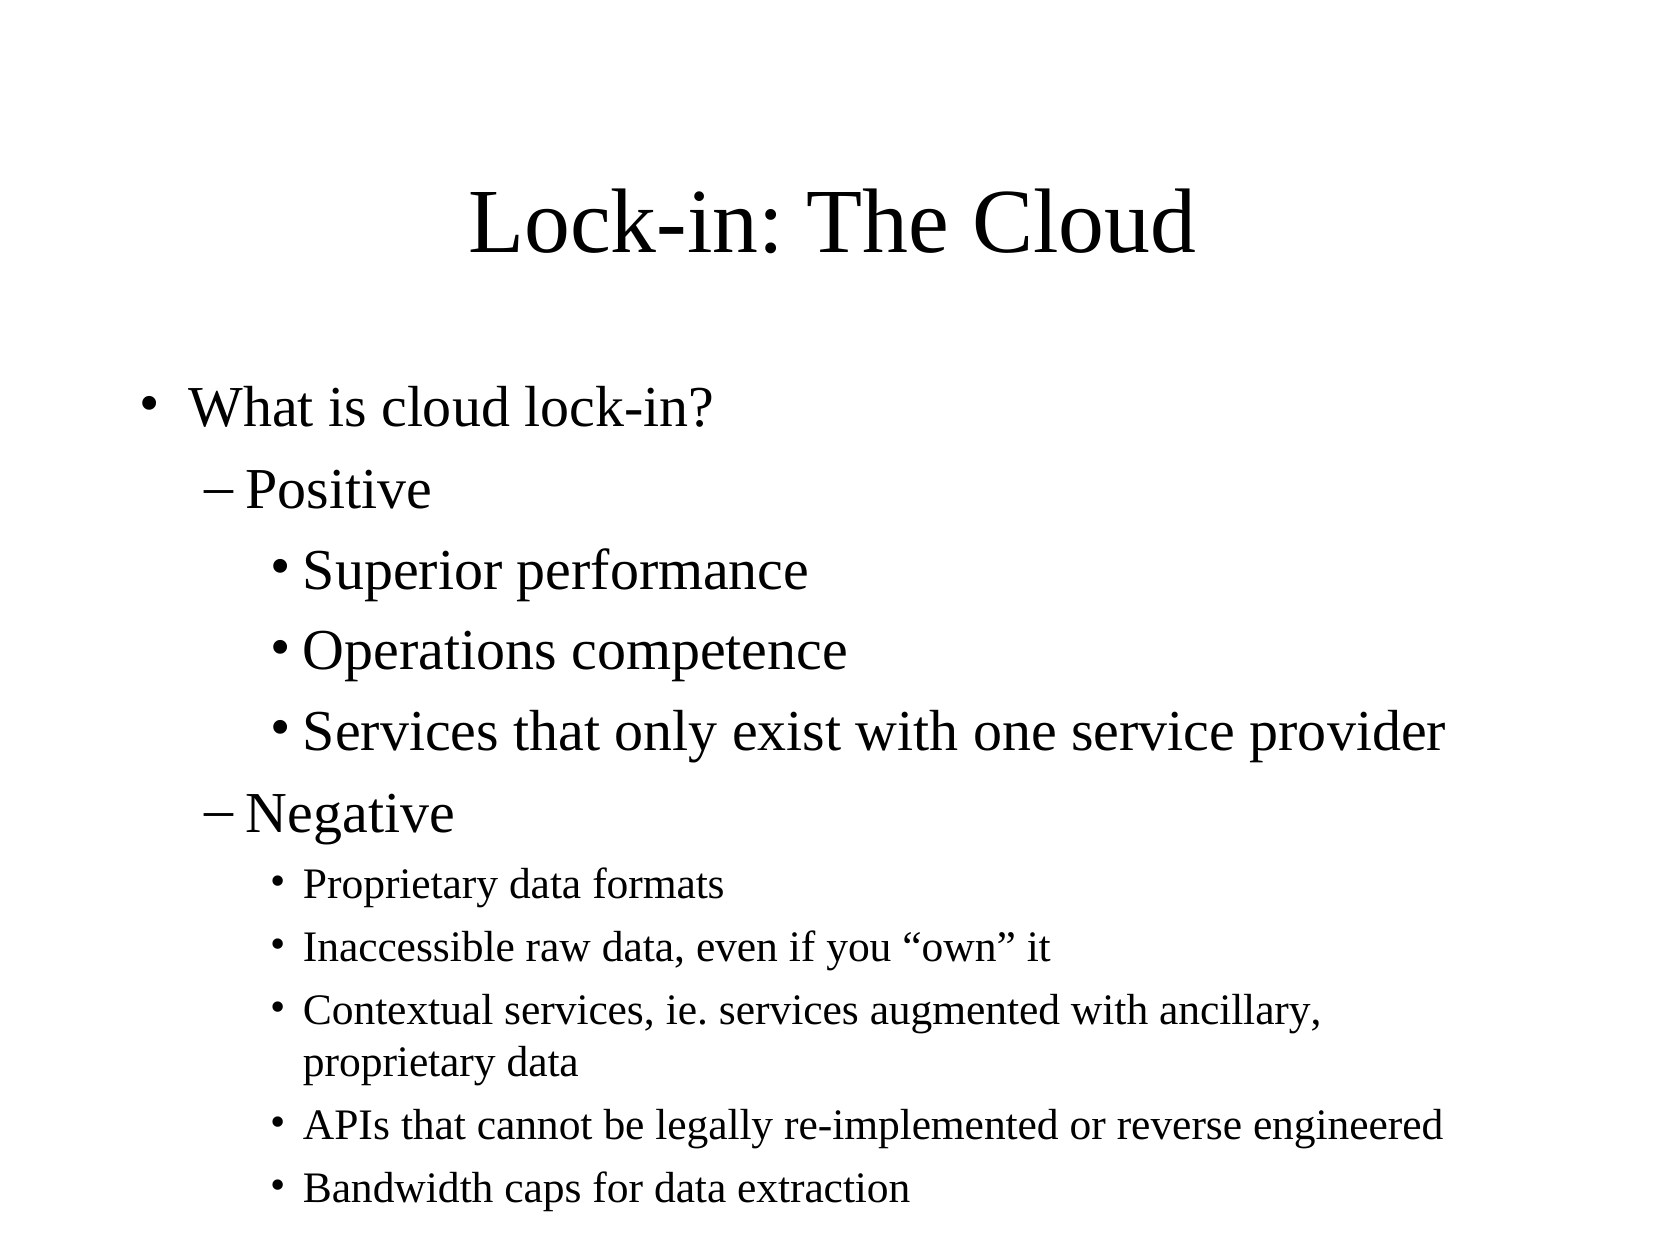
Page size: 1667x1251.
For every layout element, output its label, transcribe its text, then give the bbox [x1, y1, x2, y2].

title Lock-in: The Cloud [124, 110, 1542, 320]
list What is cloud lock-in? Positive Superior performance Operations competence Services that only exist with one service provider Negative Proprietary data formats Inaccessible raw data, even if you “own” it Contextual services, ie. services augmented with ancillary, proprietary data APIs that cannot be legally re-implemented or reverse engineered Bandwidth caps for data extraction [124, 360, 1542, 1230]
